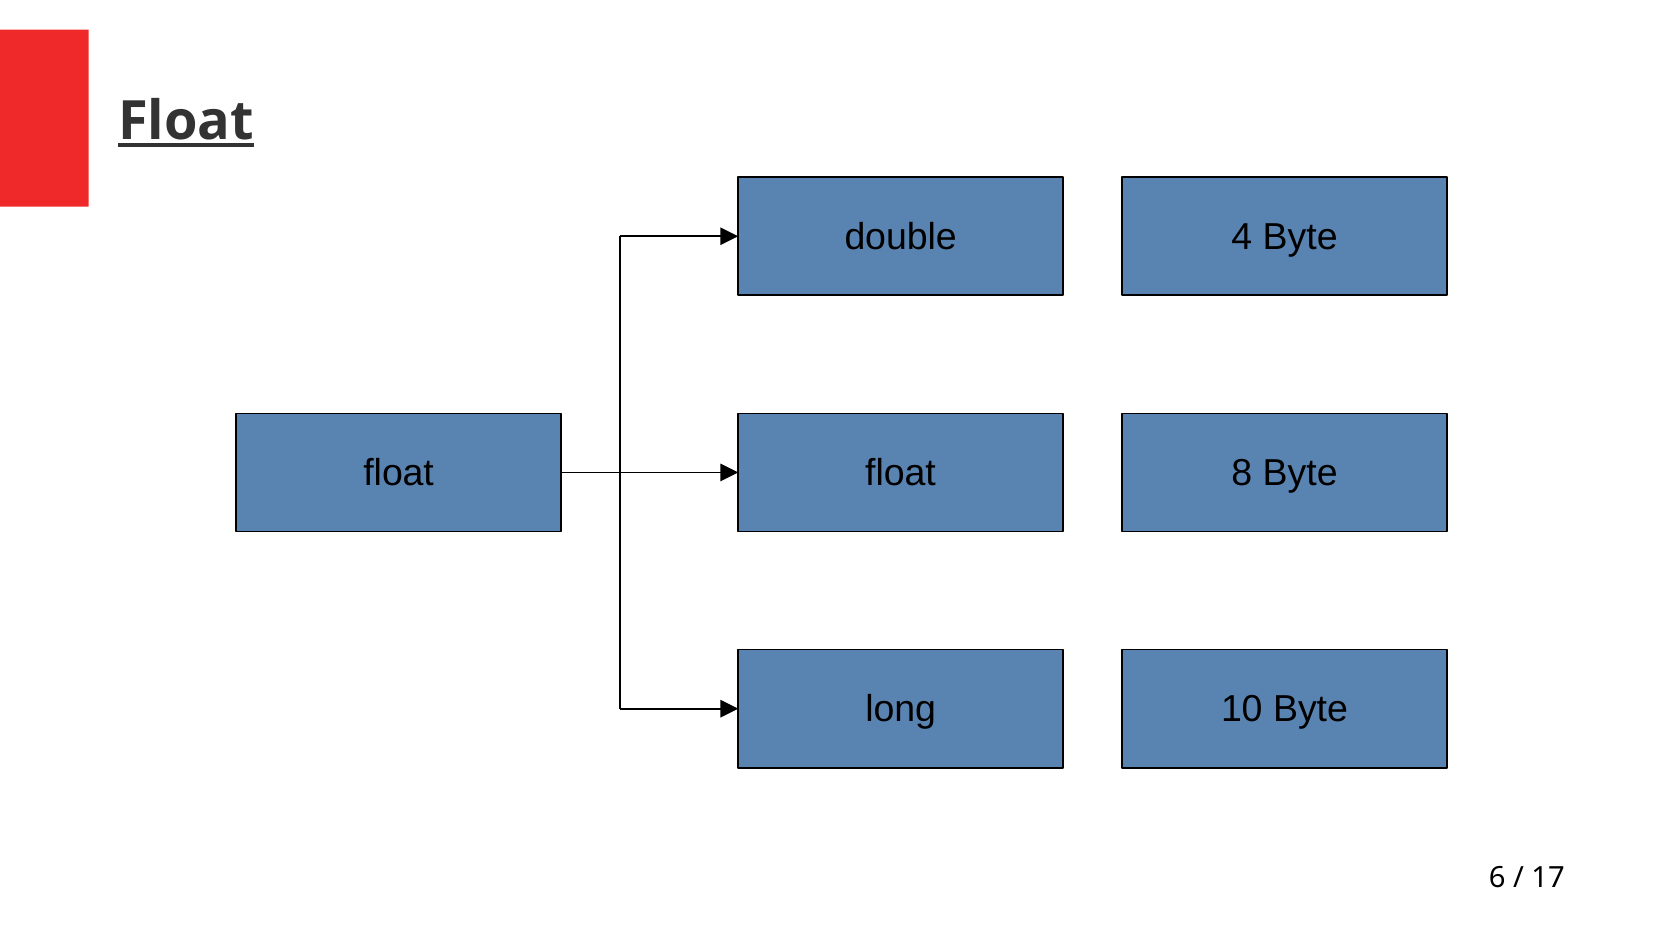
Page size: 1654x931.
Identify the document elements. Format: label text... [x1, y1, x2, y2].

text_box 4 Byte [1122, 207, 1447, 296]
title Float [118, 29, 1595, 207]
text_box long [738, 649, 1063, 768]
text_box float [738, 413, 1063, 532]
text_box float [236, 413, 562, 532]
text_box double [738, 207, 1063, 296]
text_box 10 Byte [1122, 649, 1447, 768]
text_box 8 Byte [1122, 413, 1447, 532]
